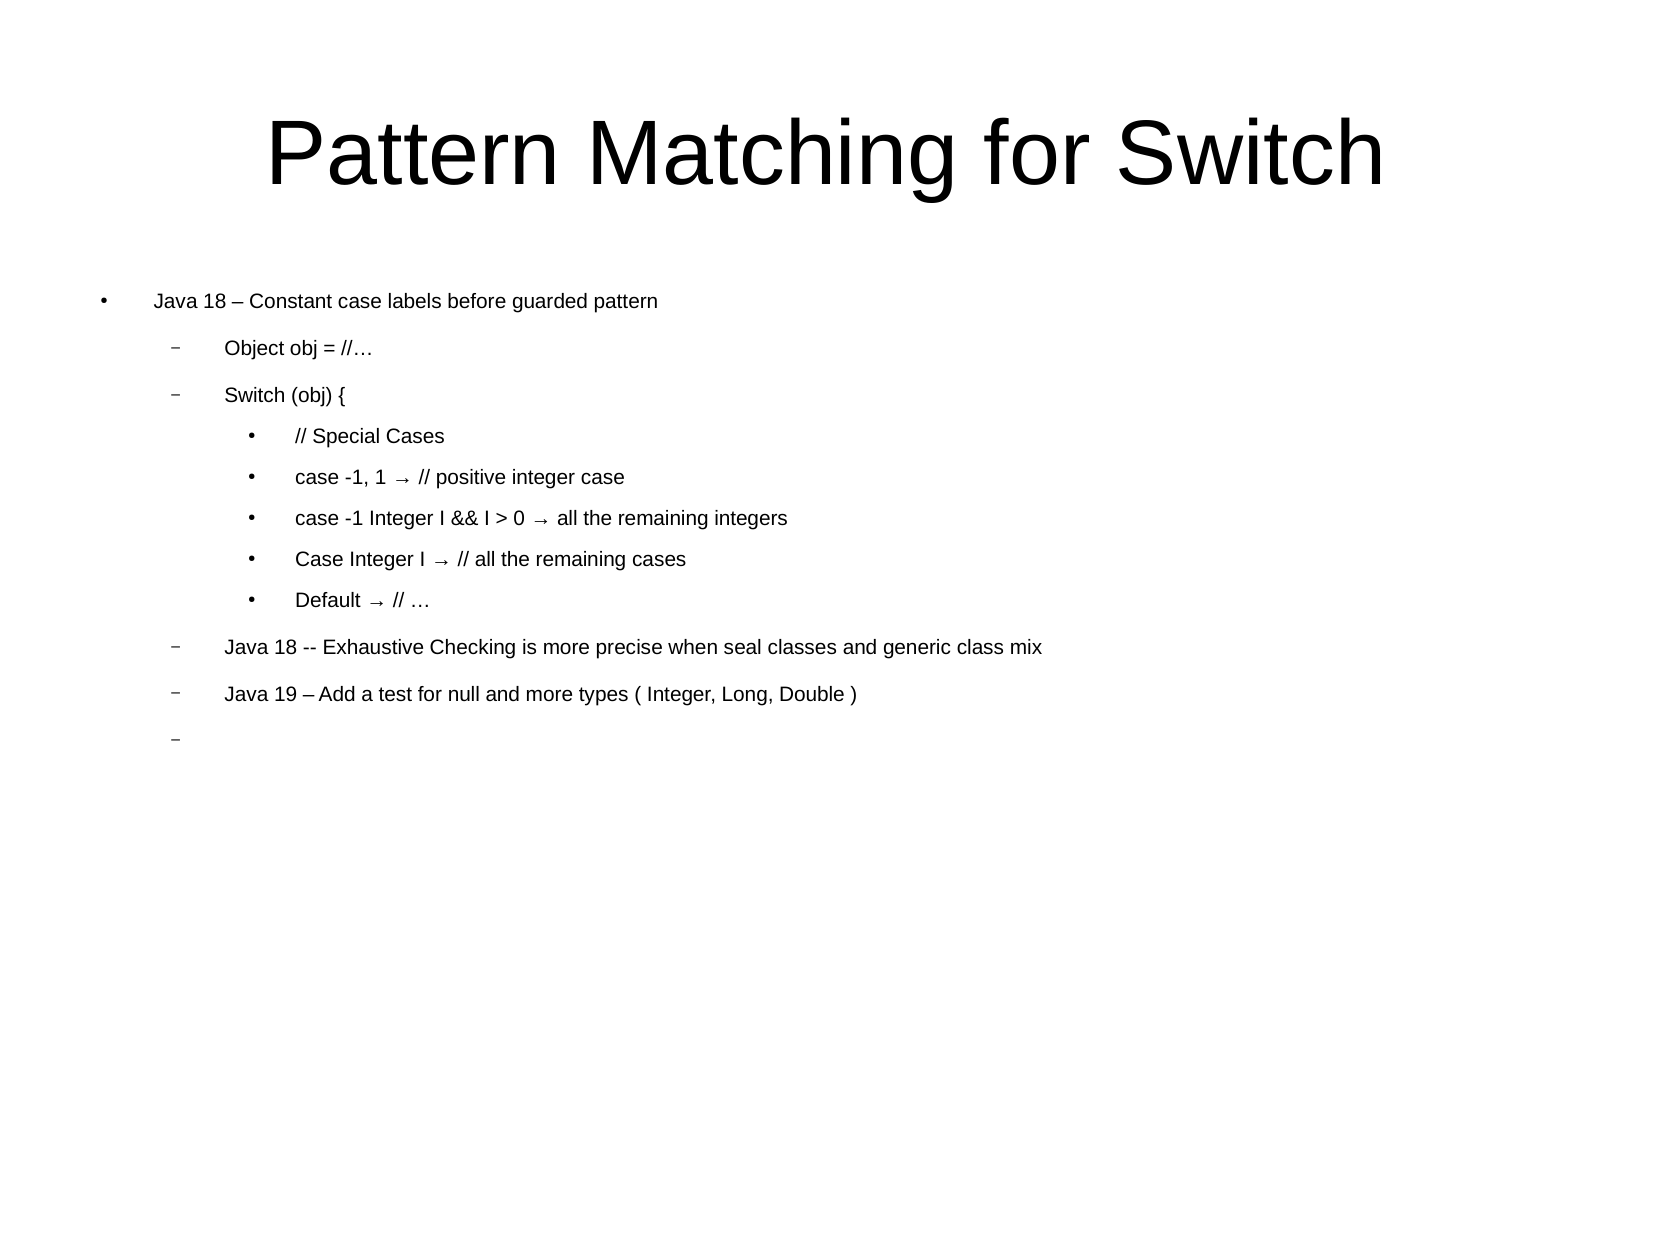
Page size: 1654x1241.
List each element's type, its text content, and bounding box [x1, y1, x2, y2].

title Pattern Matching for Switch [82, 49, 1571, 257]
list Java 18 – Constant case labels before guarded pattern Object obj = //… Switch (obj) { // Special Cases case -1, 1 → // positive integer case case -1 Integer I && I > 0 → all the remaining integers Case Integer I → // all the remaining cases Default → // … Java 18 -- Exhaustive Checking is more precise when seal classes and generic class mix Java 19 – Add a test for null and more types ( Integer, Long, Double ) [82, 290, 1571, 1010]
